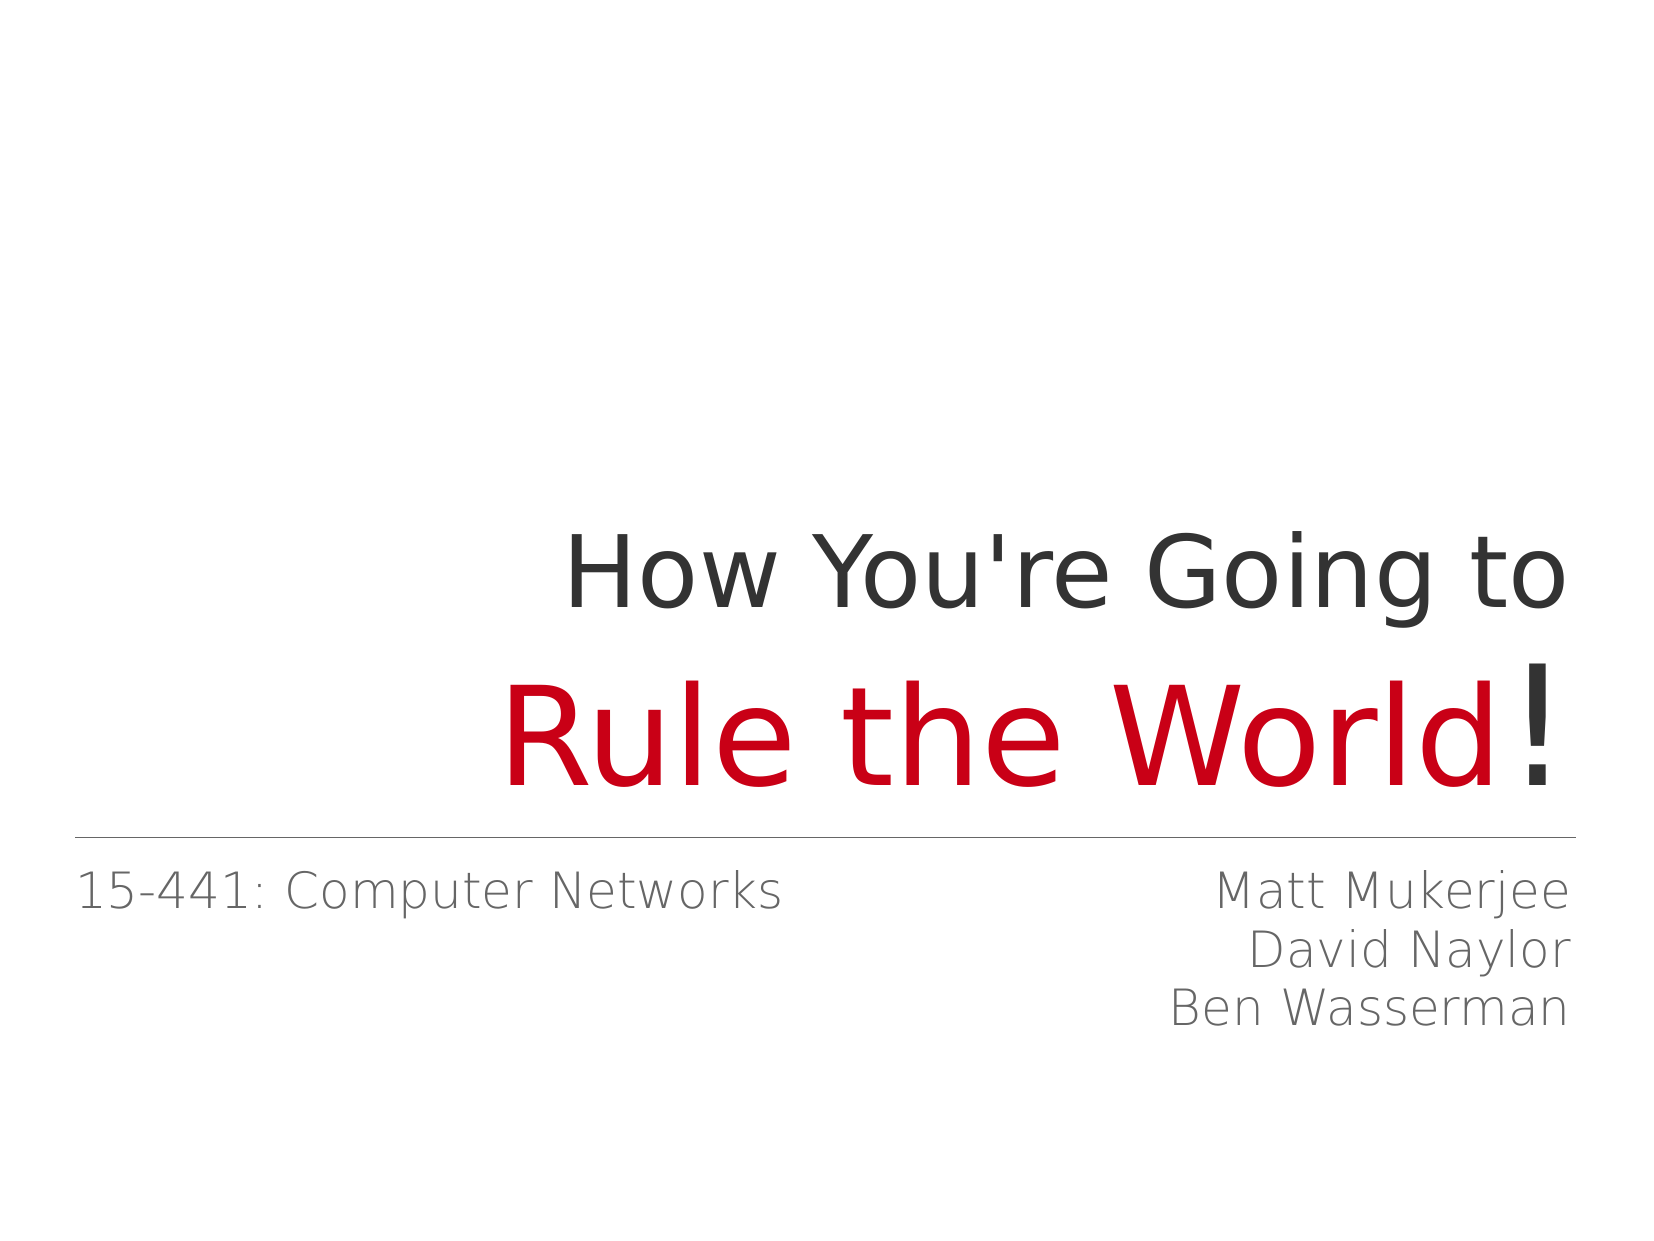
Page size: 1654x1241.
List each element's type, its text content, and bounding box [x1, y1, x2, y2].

text_box Matt Mukerjee David Naylor Ben Wasserman [826, 862, 1571, 1170]
text_box 15-441: Computer Networks [75, 862, 826, 1170]
subtitle How You're Going to Rule the World! [75, 73, 1571, 826]
